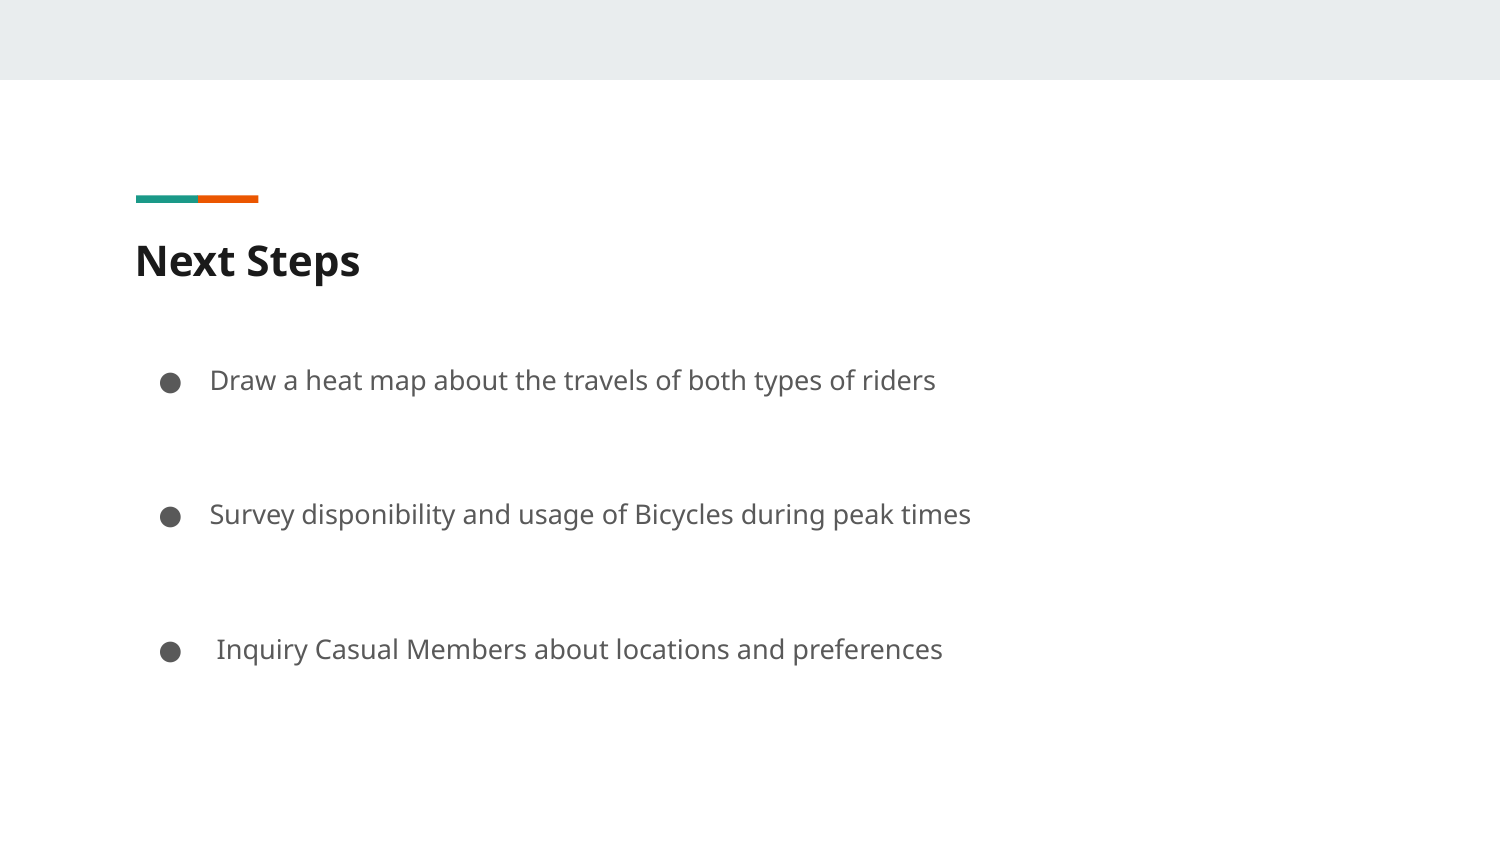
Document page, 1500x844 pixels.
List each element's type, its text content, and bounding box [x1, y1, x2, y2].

list Draw a heat map about the travels of both types of riders Survey disponibility and usage of Bicycles during peak times Inquiry Casual Members about locations and preferences [119, 341, 1381, 712]
title Next Steps [119, 216, 1381, 305]
